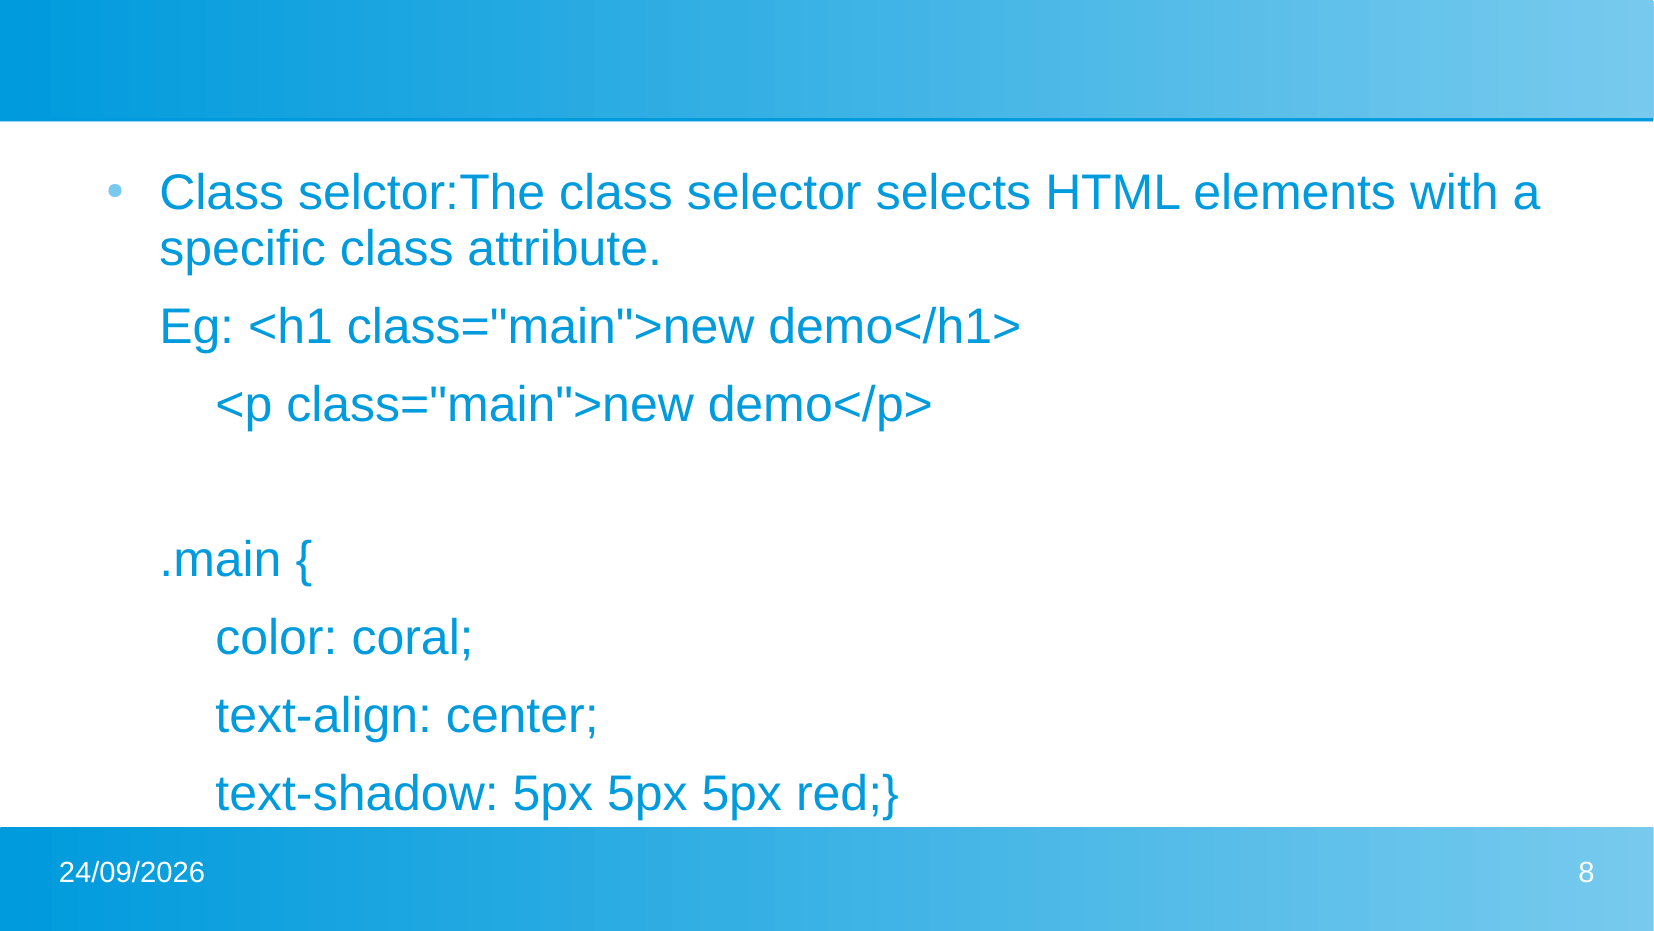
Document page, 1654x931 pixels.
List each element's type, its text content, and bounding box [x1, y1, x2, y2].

list Class selctor:The class selector selects HTML elements with a specific class attribute. Eg: <h1 class="main">new demo</h1> <p class="main">new demo</p> .main { color: coral; text-align: center; text-shadow: 5px 5px 5px red;} [88, 164, 1625, 756]
